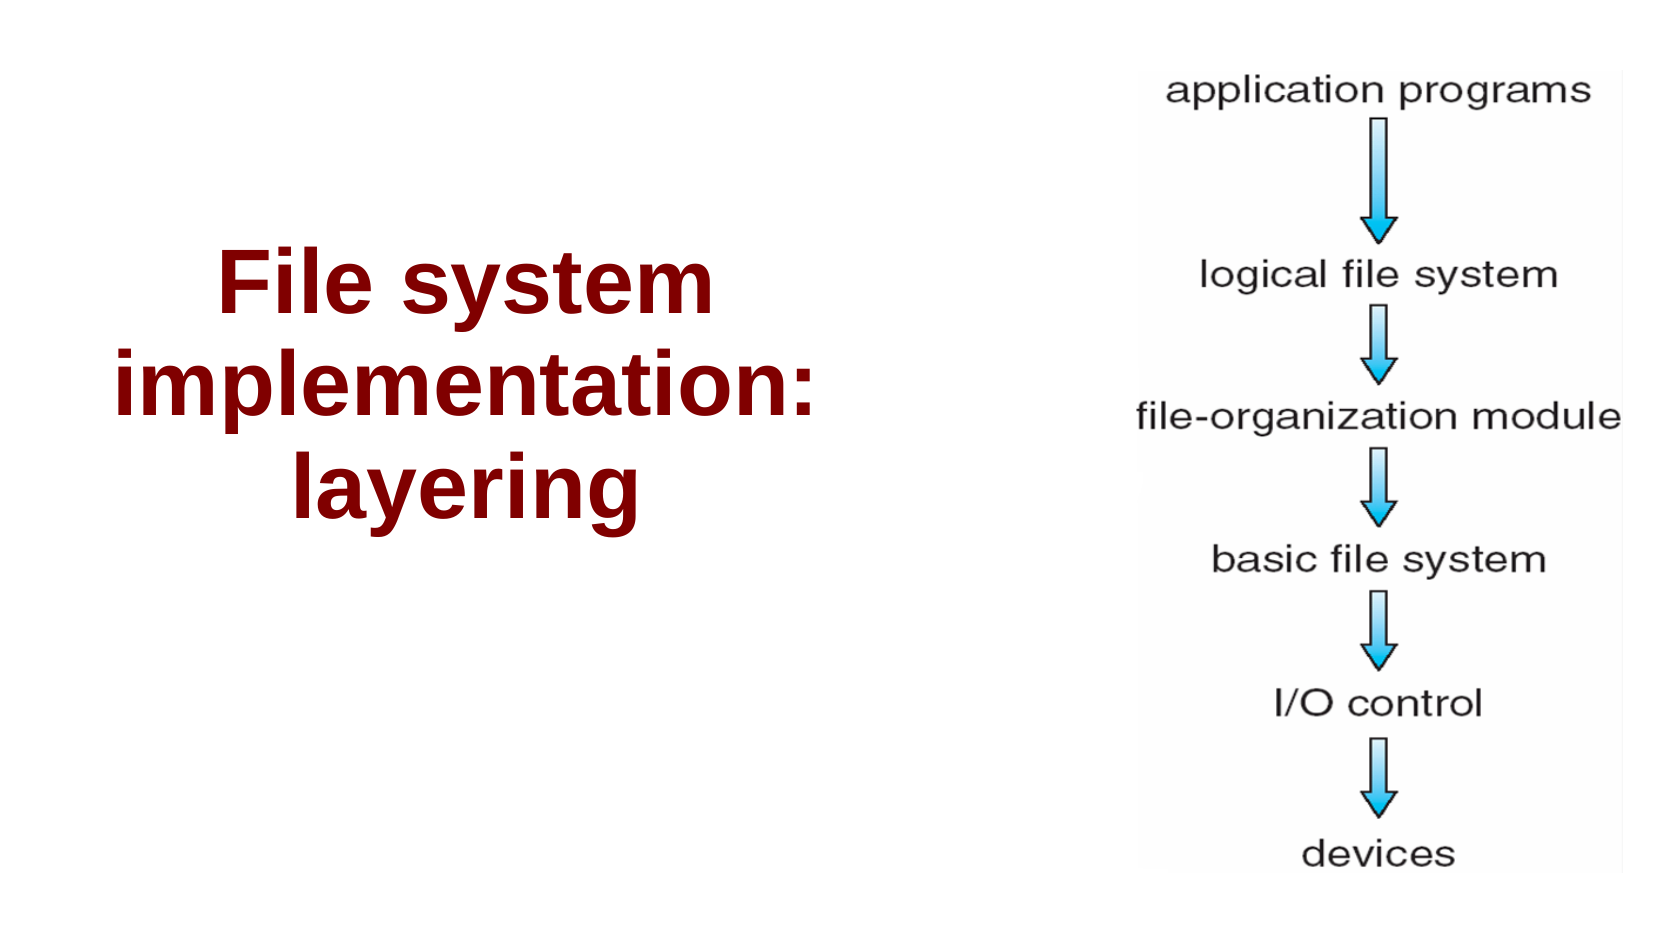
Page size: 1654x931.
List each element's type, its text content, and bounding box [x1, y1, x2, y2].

title File system implementation: layering [82, 12, 851, 756]
picture [1133, 70, 1623, 875]
